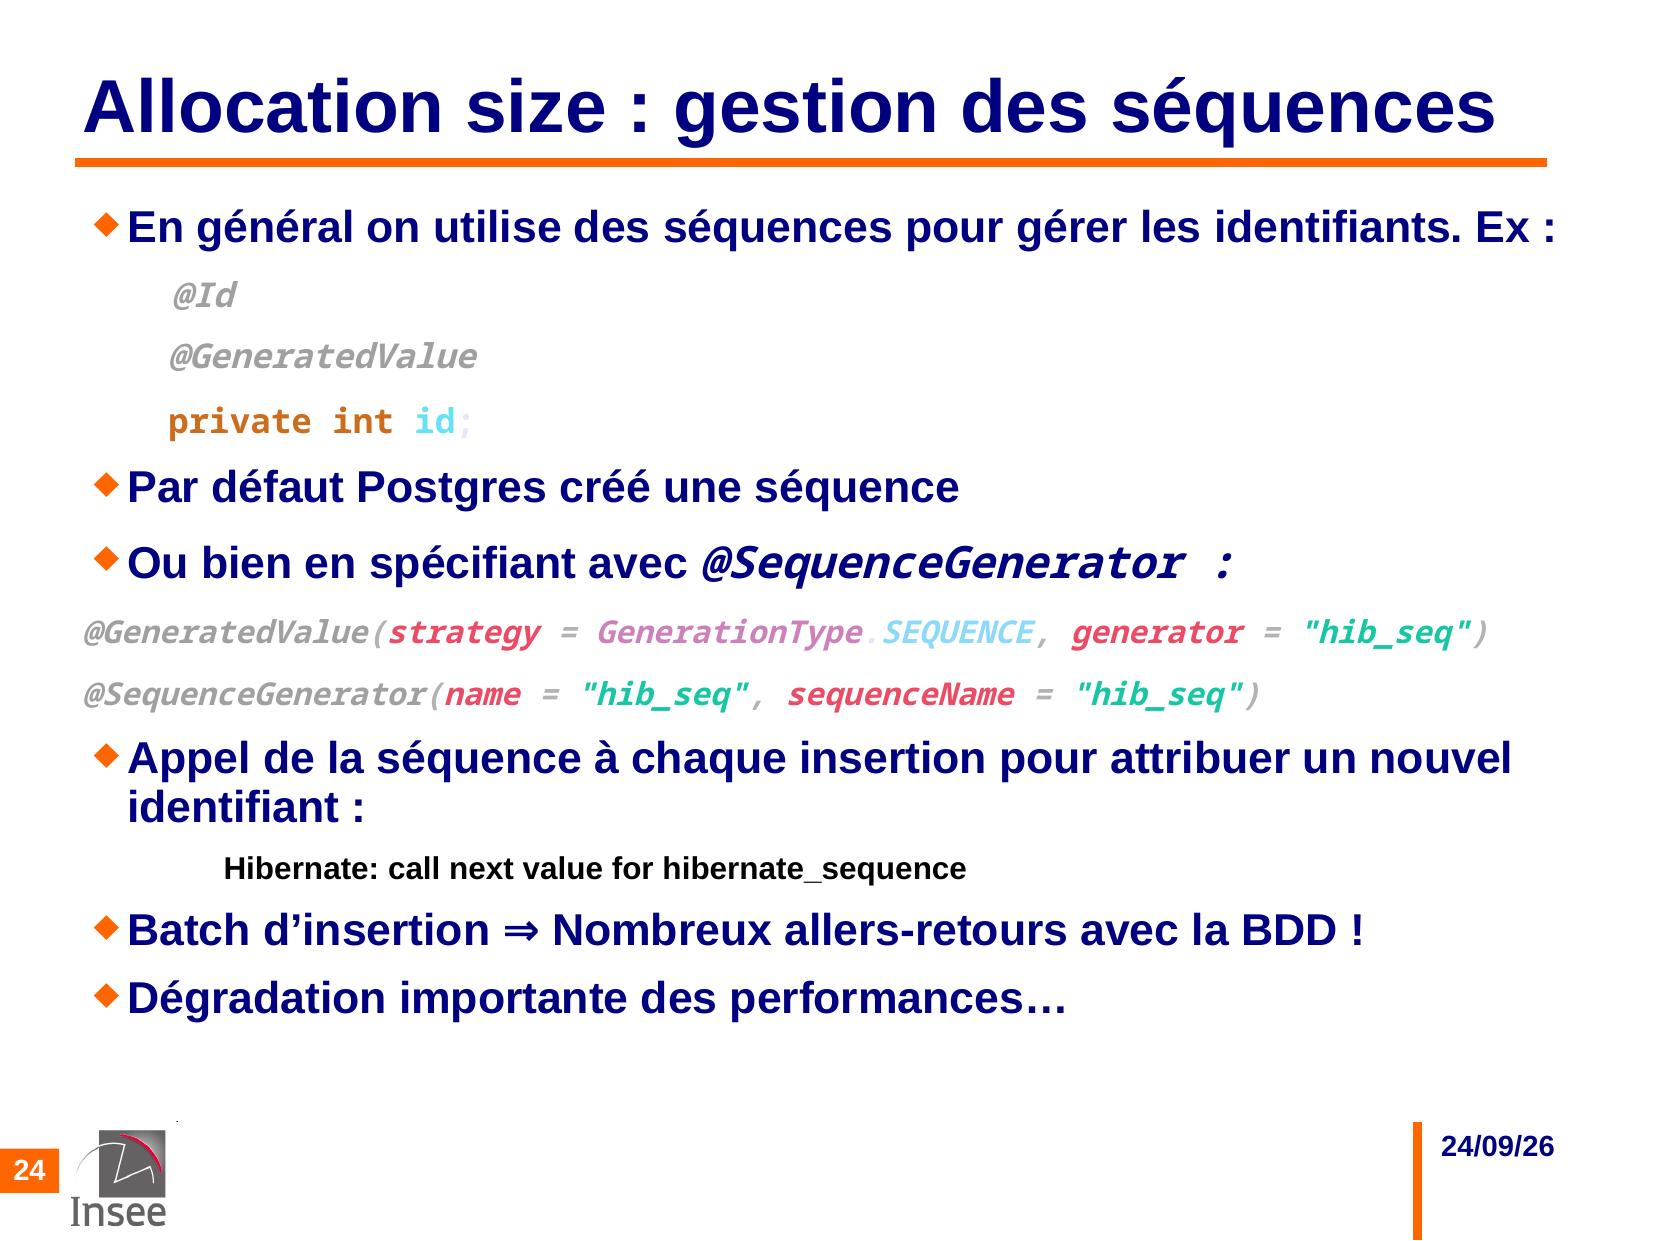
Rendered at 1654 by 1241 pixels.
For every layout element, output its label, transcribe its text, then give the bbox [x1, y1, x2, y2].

title Allocation size : gestion des séquences [82, 49, 1619, 163]
list En général on utilise des séquences pour gérer les identifiants. Ex : @Id @GeneratedValue private int id; Par défaut Postgres créé une séquence Ou bien en spécifiant avec @SequenceGenerator : @GeneratedValue(strategy = GenerationType.SEQUENCE, generator = "hib_seq") @SequenceGenerator(name = "hib_seq", sequenceName = "hib_seq") Appel de la séquence à chaque insertion pour attribuer un nouvel identifiant : Hibernate: call next value for hibernate_sequence Batch d’insertion ⇒ Nombreux allers-retours avec la BDD ! Dégradation importante des performances… [82, 136, 1571, 1075]
picture [62, 1121, 178, 1241]
